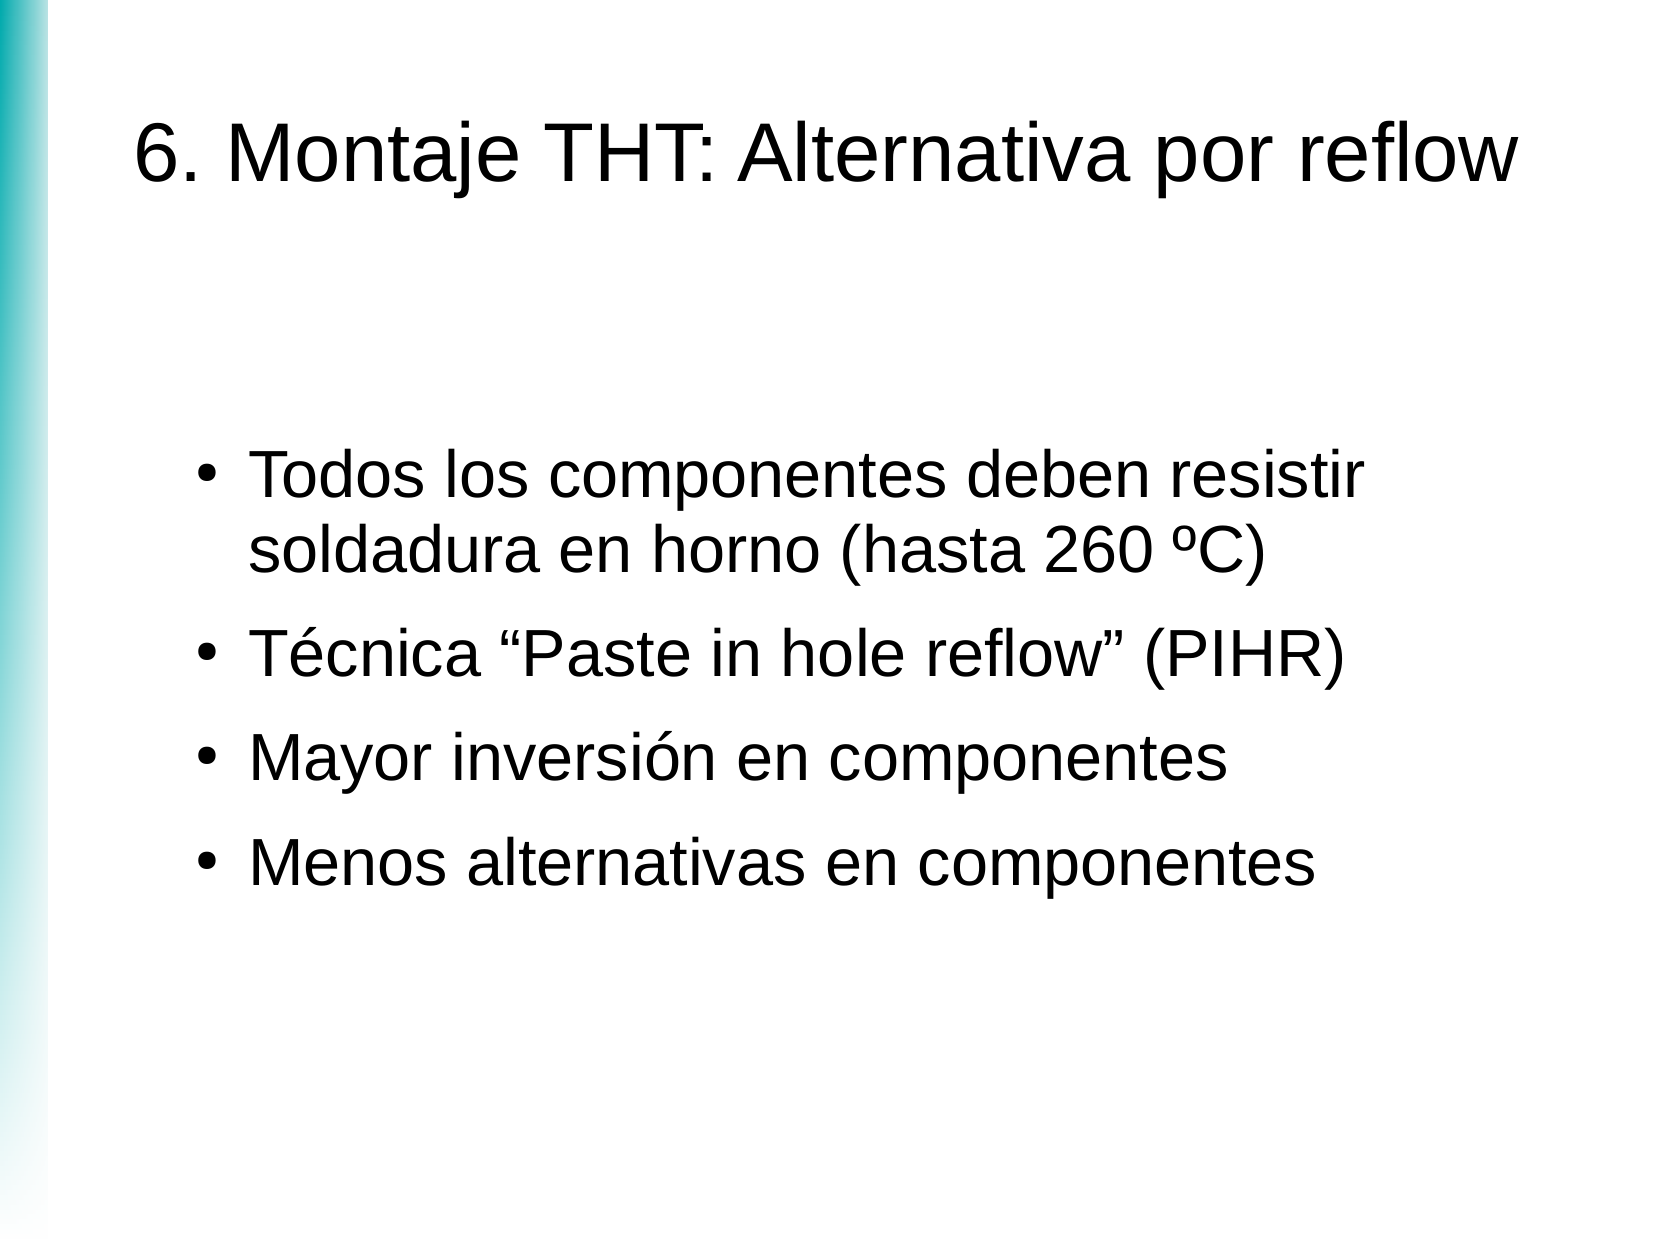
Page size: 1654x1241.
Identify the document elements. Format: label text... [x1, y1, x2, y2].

title 6. Montaje THT: Alternativa por reflow [82, 49, 1571, 248]
list Todos los componentes deben resistir soldadura en horno (hasta 260 ºC) Técnica “Paste in hole reflow” (PIHR) Mayor inversión en componentes Menos alternativas en componentes [177, 437, 1489, 1158]
list [82, 248, 1571, 968]
